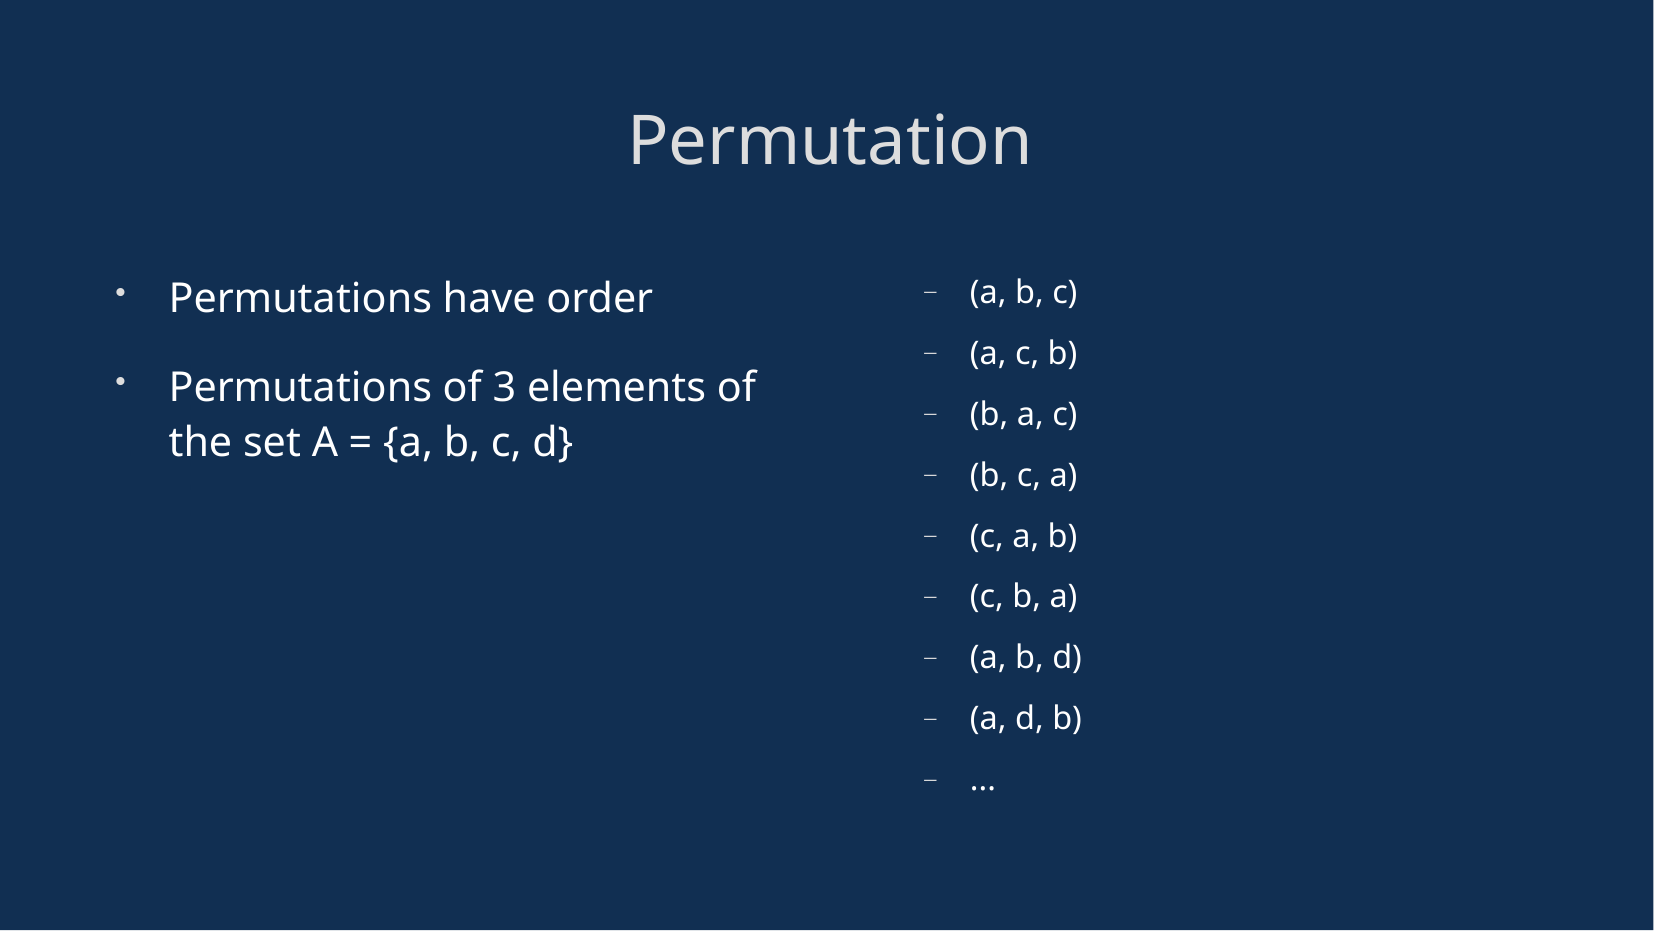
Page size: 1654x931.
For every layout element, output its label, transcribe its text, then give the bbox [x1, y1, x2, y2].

list (a, b, c) (a, c, b) (b, a, c) (b, c, a) (c, a, b) (c, b, a) (a, b, d) (a, d, b) ... [848, 268, 1563, 806]
list Permutations have order Permutations of 3 elements of the set A = {a, b, c, d} [97, 268, 813, 806]
title Permutation [97, 56, 1563, 220]
